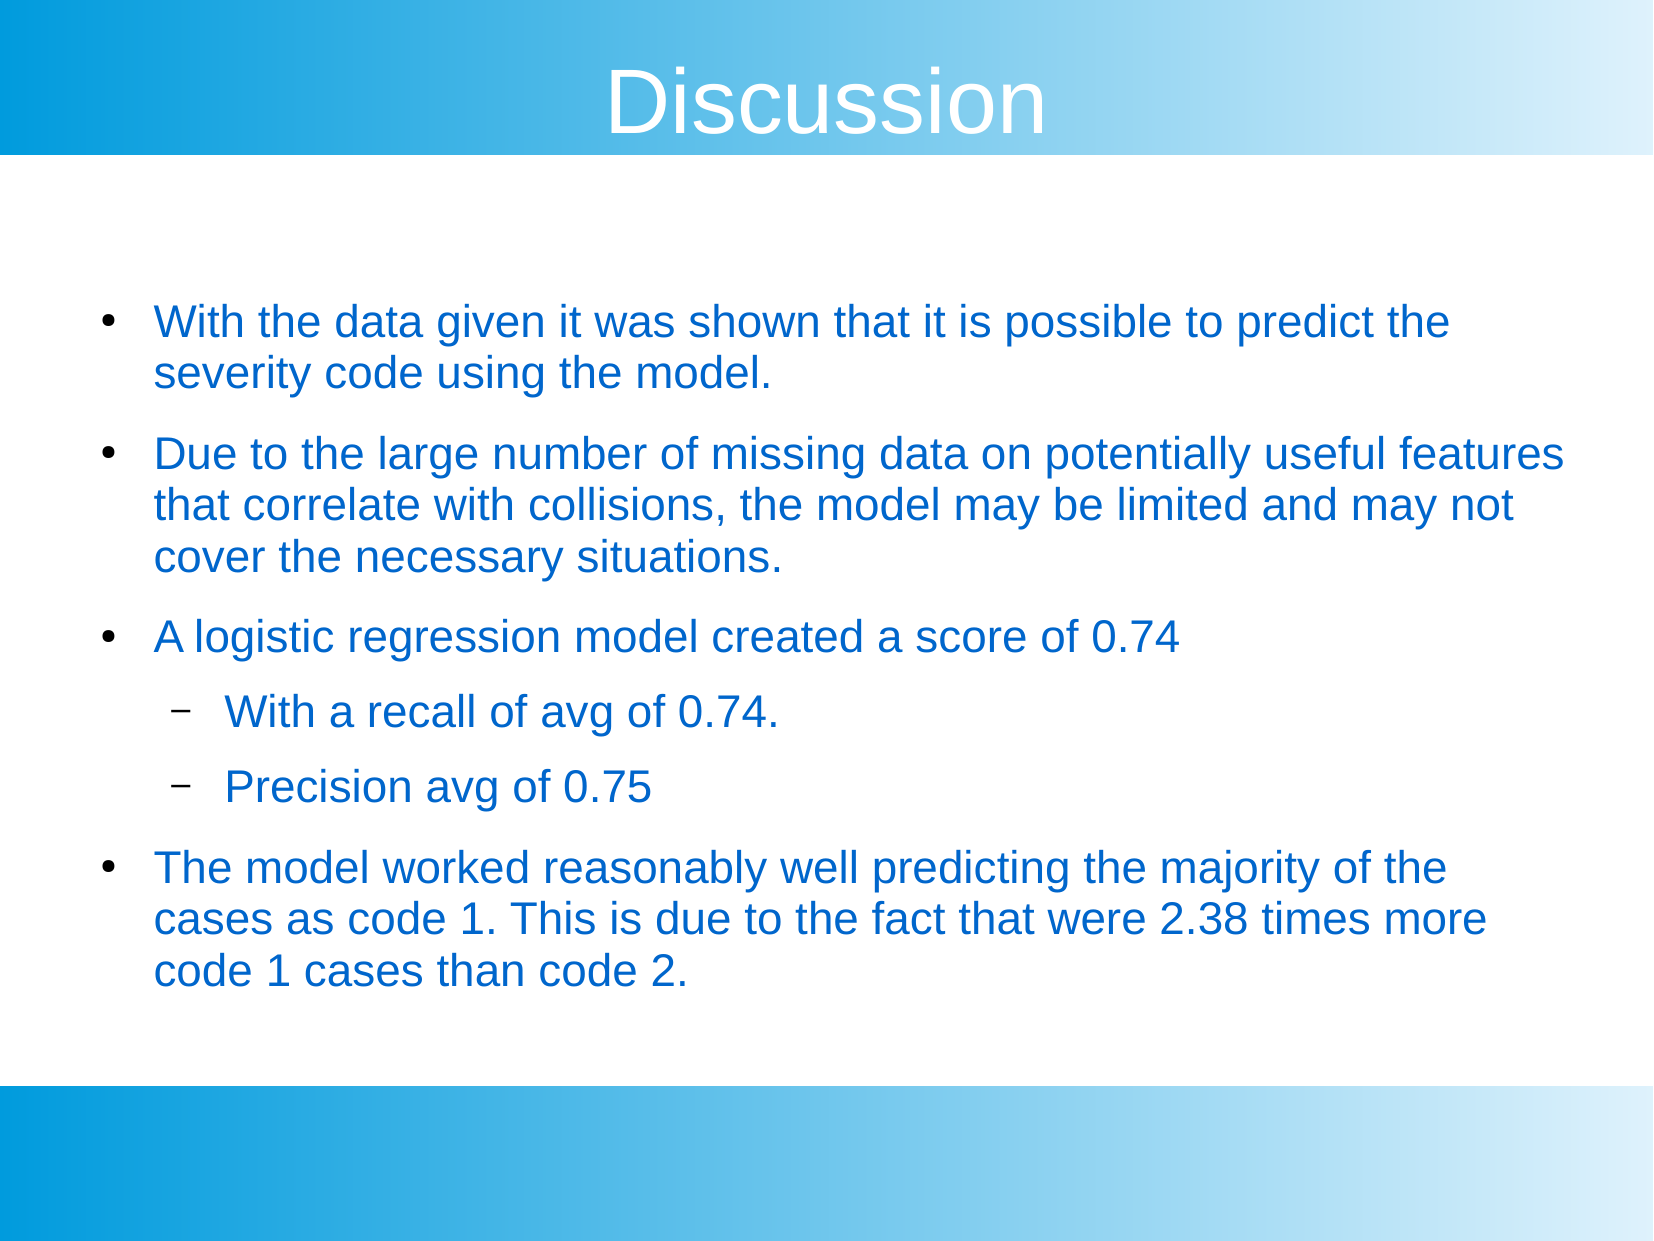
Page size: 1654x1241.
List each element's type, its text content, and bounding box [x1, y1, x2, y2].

title Discussion [82, 49, 1571, 155]
list With the data given it was shown that it is possible to predict the severity code using the model. Due to the large number of missing data on potentially useful features that correlate with collisions, the model may be limited and may not cover the necessary situations. A logistic regression model created a score of 0.74 With a recall of avg of 0.74. Precision avg of 0.75 The model worked reasonably well predicting the majority of the cases as code 1. This is due to the fact that were 2.38 times more code 1 cases than code 2. [82, 296, 1571, 1016]
